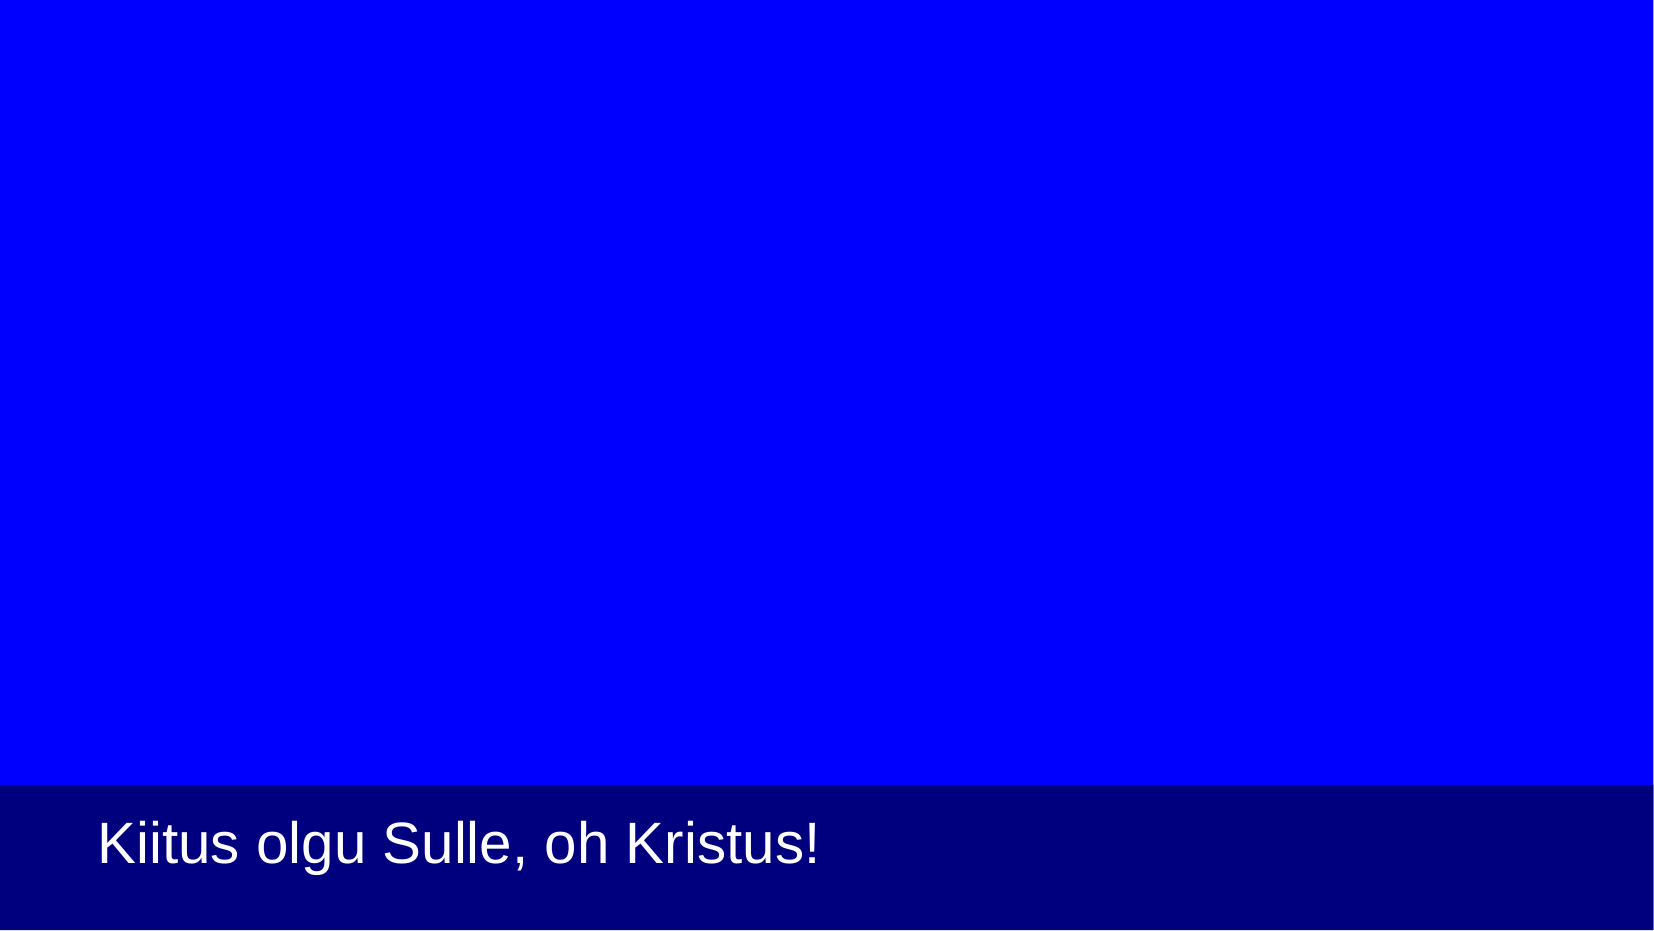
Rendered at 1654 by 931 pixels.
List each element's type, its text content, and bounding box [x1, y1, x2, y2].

text_box Kiitus olgu Sulle, oh Kristus! [82, 608, 1571, 884]
text_box [0, 784, 1654, 931]
